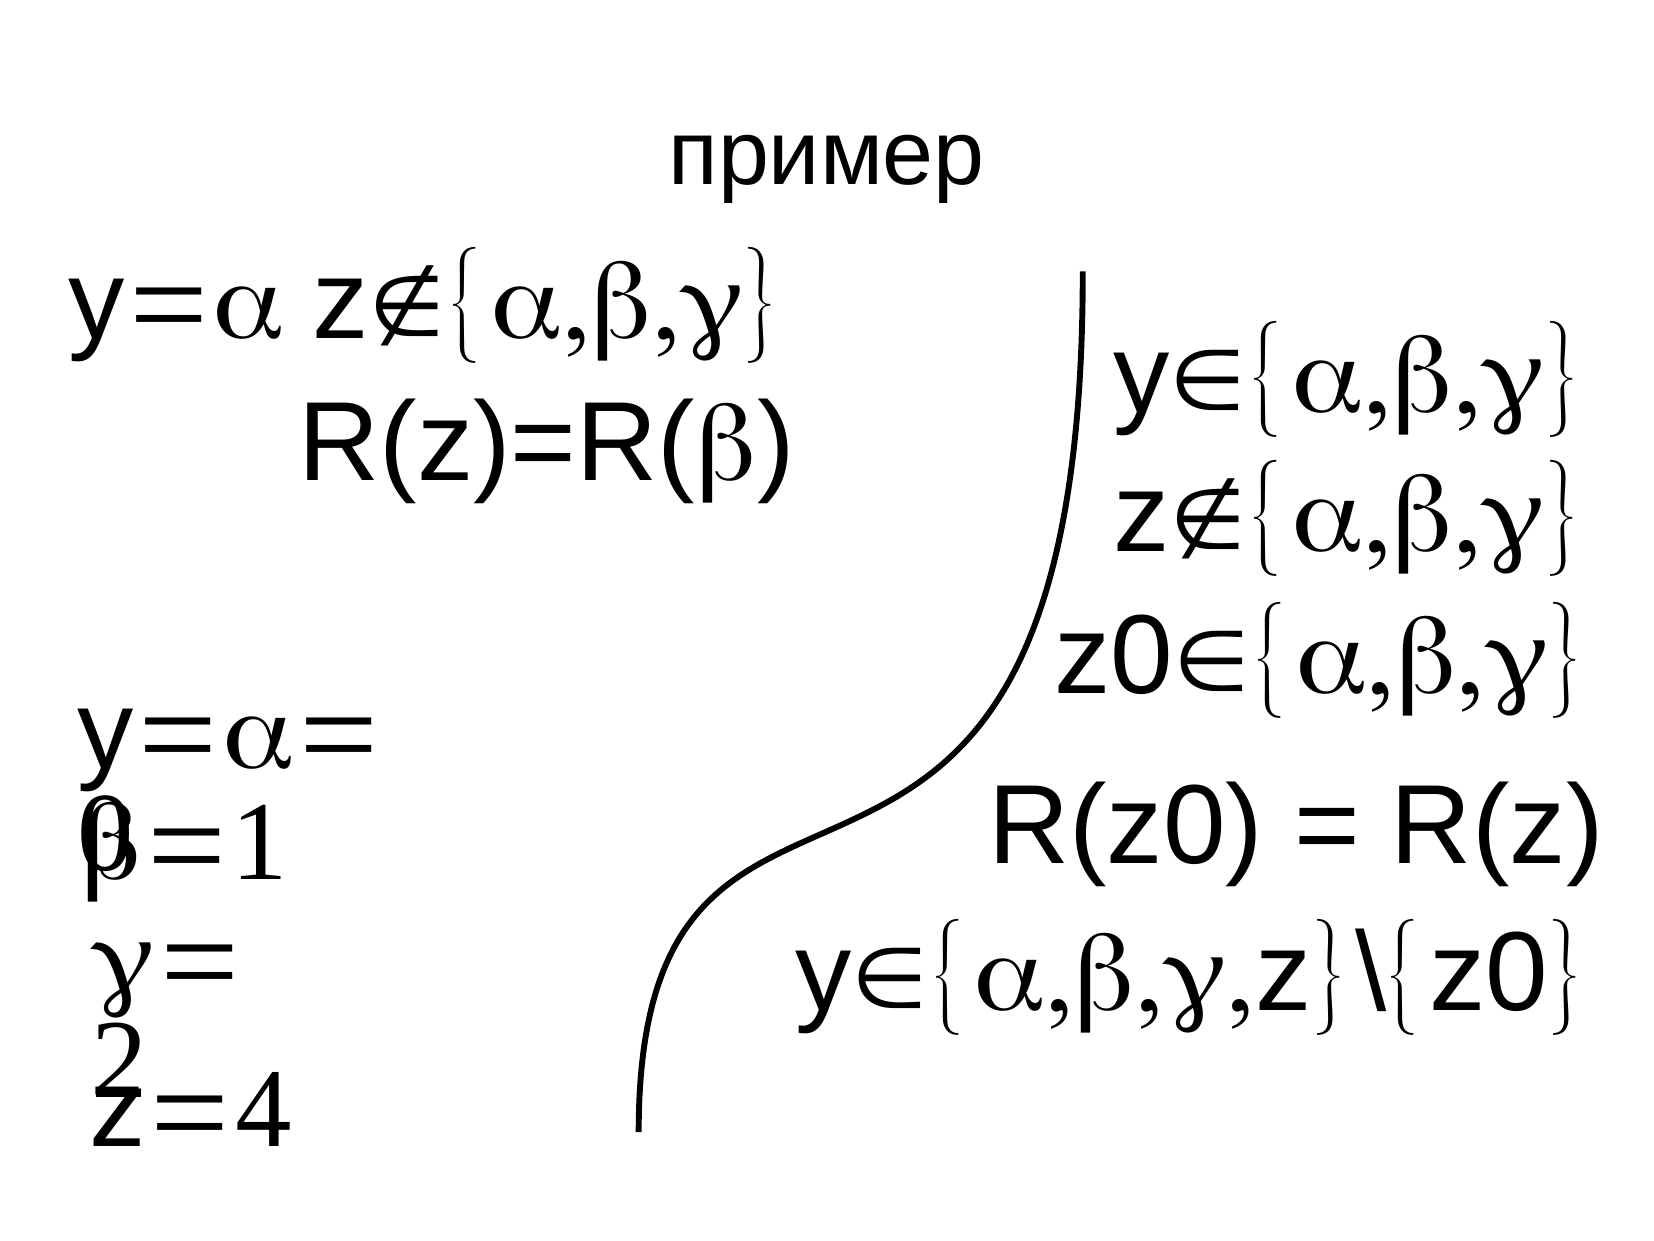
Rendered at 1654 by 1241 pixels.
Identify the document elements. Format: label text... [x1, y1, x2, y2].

text_box y{a,b,g,z}\{z0} [780, 901, 1639, 1055]
text_box y=a=0 [62, 659, 421, 812]
text_box z0{a,b,g} [1039, 584, 1616, 737]
text_box R(z0) = R(z) [973, 754, 1651, 908]
text_box y{a,b,g} [1098, 302, 1637, 456]
text_box z=4 [74, 1037, 433, 1190]
text_box R(z)=R(b) [283, 370, 818, 524]
text_box z{a,b,g} [1098, 442, 1626, 596]
text_box g=2 [77, 910, 316, 1037]
text_box y=a [53, 229, 297, 382]
text_box z{a,b,g} [297, 229, 828, 382]
title пример [82, 49, 1571, 257]
text_box b=1 [65, 794, 424, 947]
